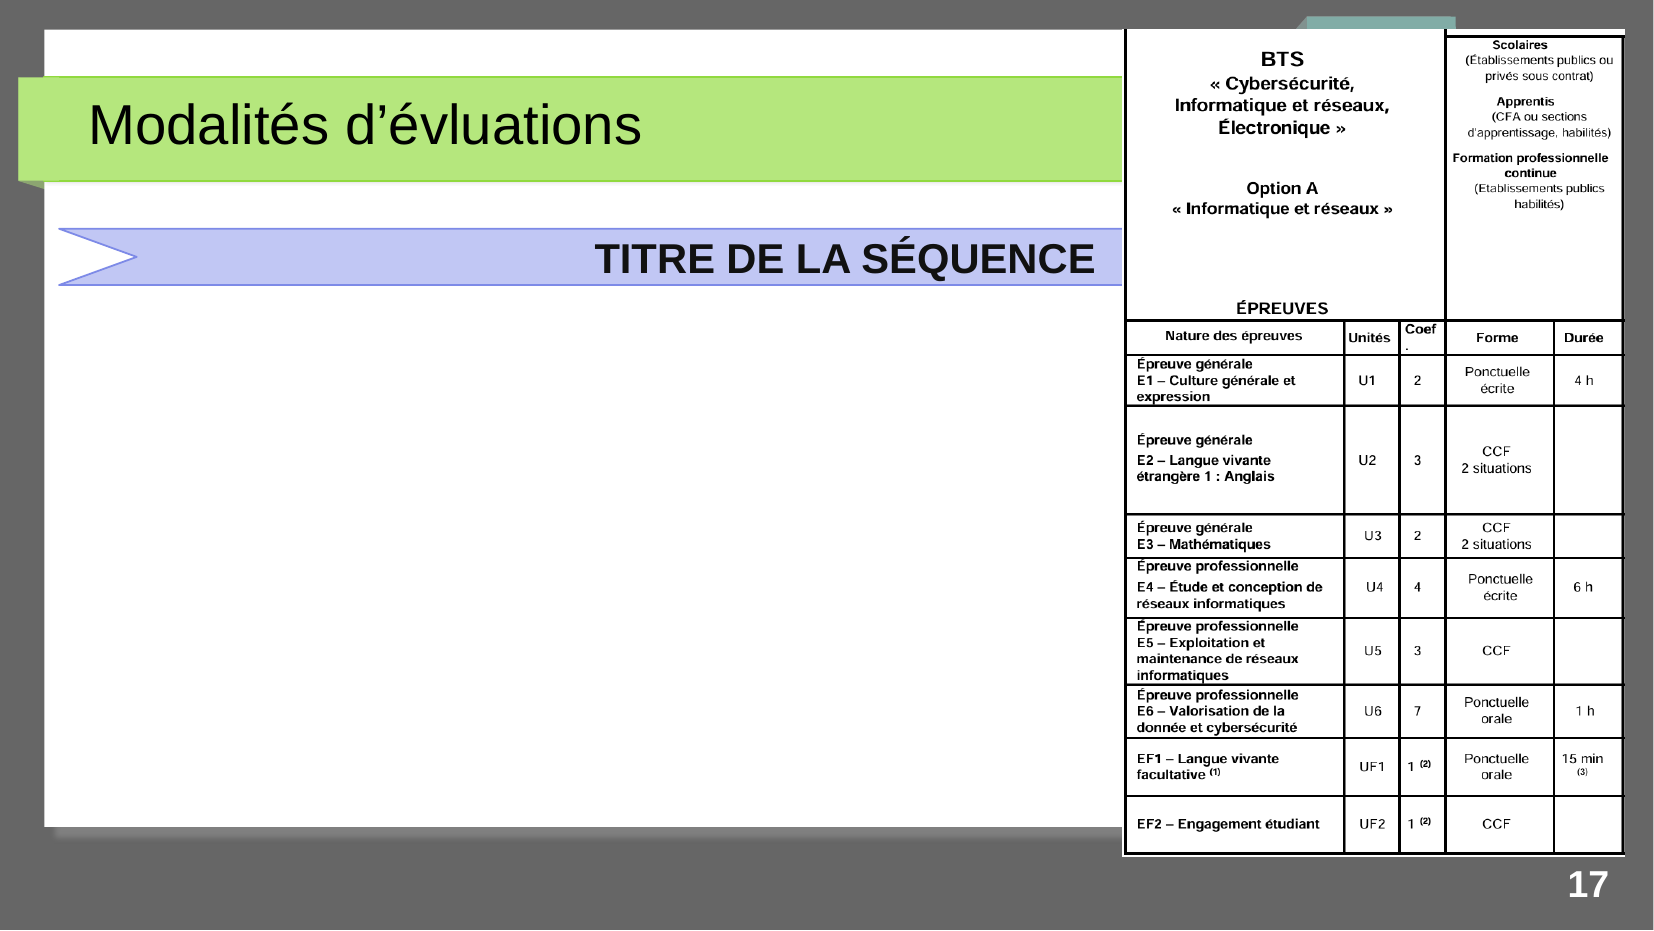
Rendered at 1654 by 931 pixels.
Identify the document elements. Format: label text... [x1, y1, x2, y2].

text_box [59, 228, 1122, 286]
title Modalités d’évluations [88, 73, 1122, 178]
picture [1122, 29, 1625, 857]
text_box <numéro> [974, 856, 1625, 916]
list TITRE DE LA SÉQUENCE [210, 234, 1122, 284]
